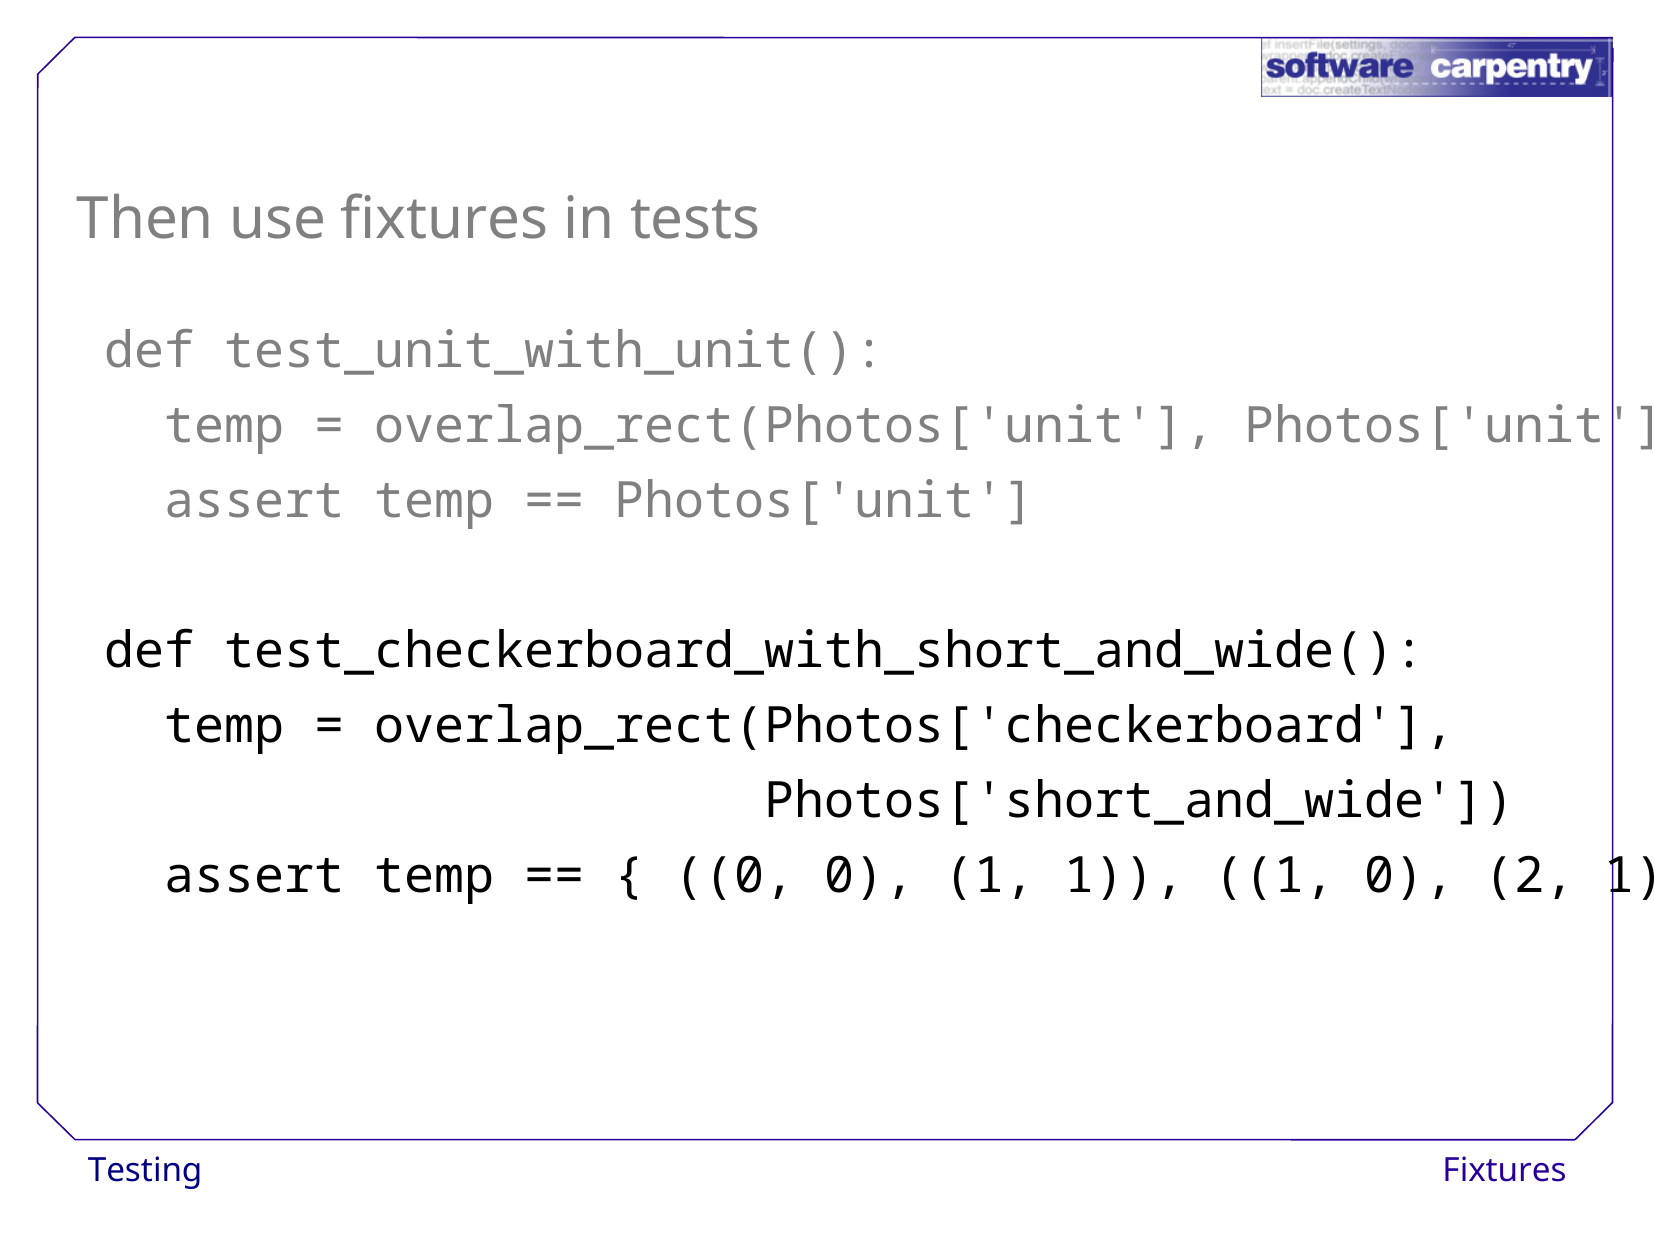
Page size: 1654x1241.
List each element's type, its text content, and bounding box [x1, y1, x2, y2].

text_box Then use fixtures in tests [61, 138, 926, 259]
text_box def test_unit_with_unit(): temp = overlap_rect(Photos['unit'], Photos['unit']) assert temp == Photos['unit'] def test_checkerboard_with_short_and_wide(): temp = overlap_rect(Photos['checkerboard'], Photos['short_and_wide']) assert temp == { ((0, 0), (1, 1)), ((1, 0), (2, 1)) } [89, 294, 1565, 1033]
picture [1261, 39, 1613, 97]
